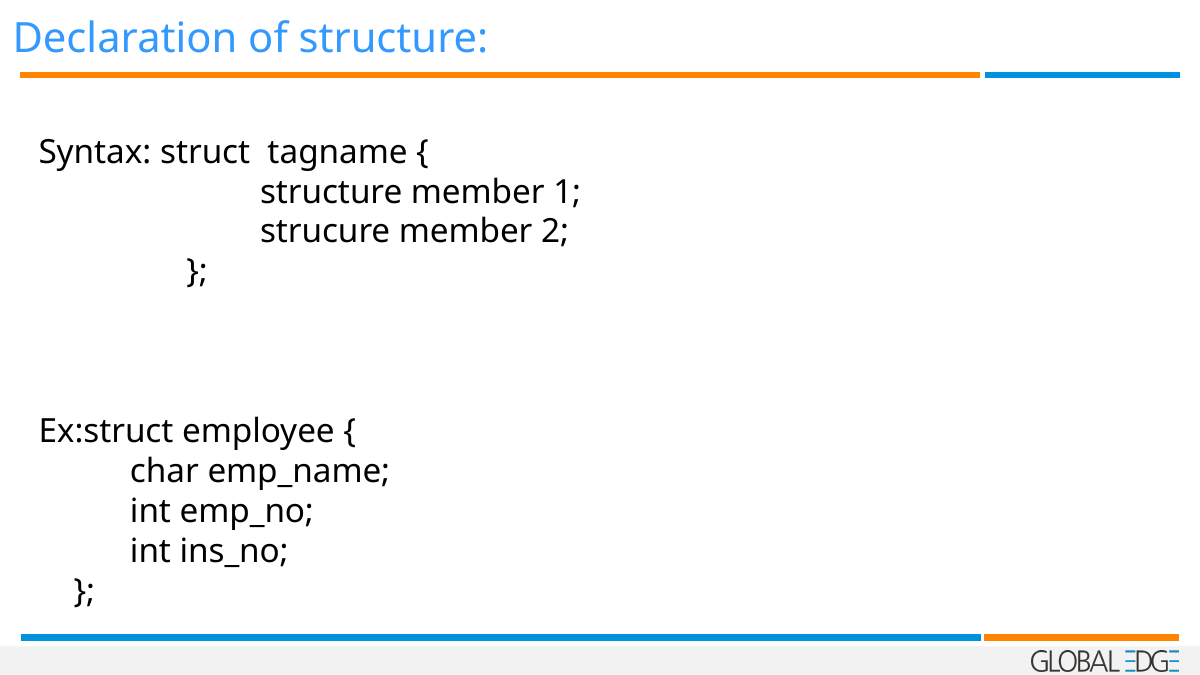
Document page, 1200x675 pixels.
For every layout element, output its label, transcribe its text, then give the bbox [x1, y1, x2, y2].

picture [1031, 650, 1179, 672]
title Declaration of structure: [12, 9, 1088, 63]
text_box Syntax: struct tagname { structure member 1; strucure member 2; }; Ex:struct employee { char emp_name; int emp_no; int ins_no; }; [23, 122, 1146, 662]
